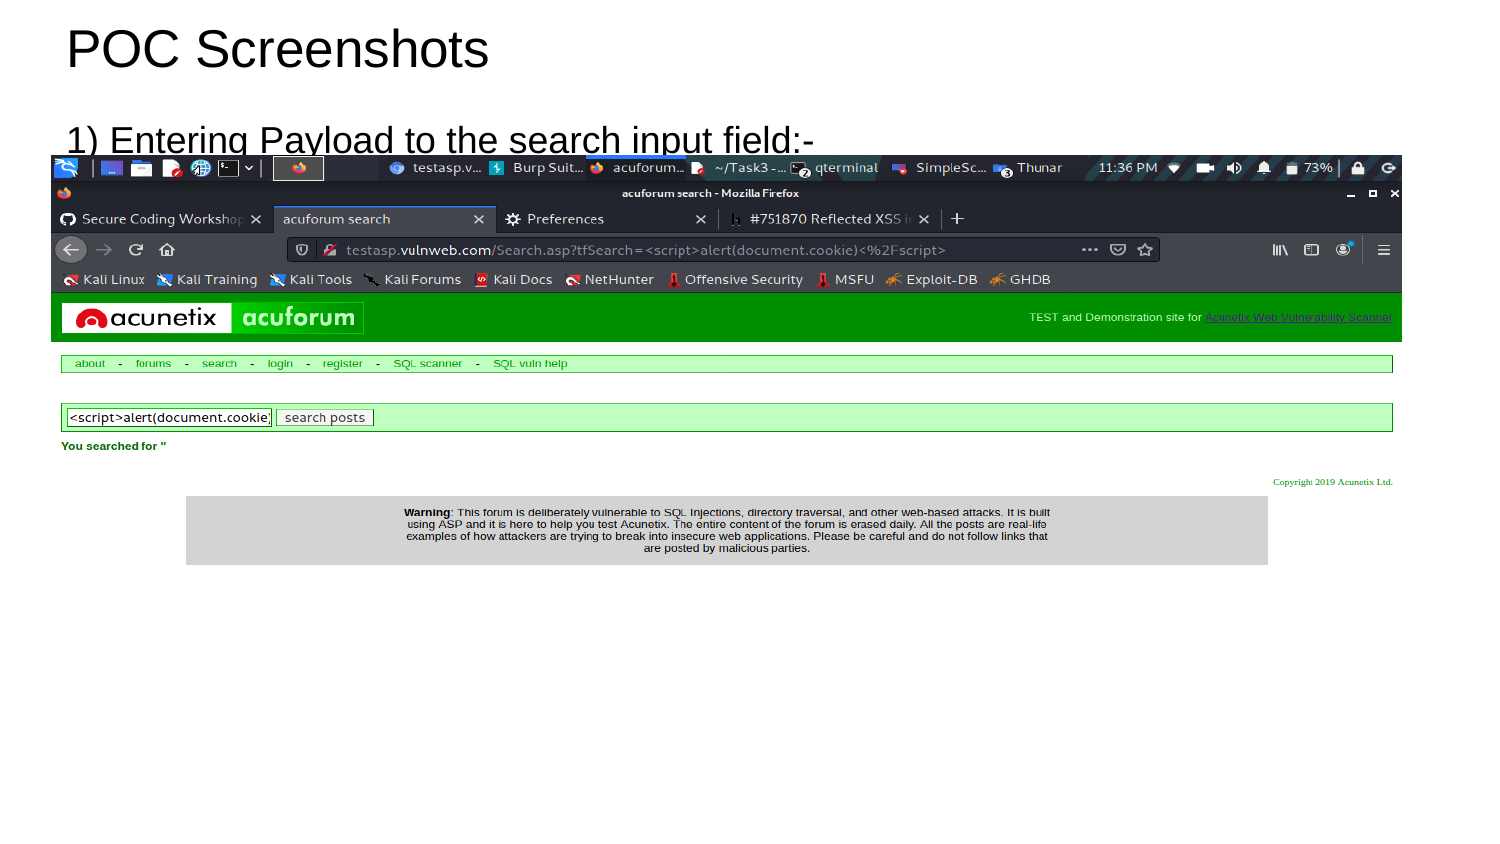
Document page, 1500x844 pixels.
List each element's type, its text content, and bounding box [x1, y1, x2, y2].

list 1) Entering Payload to the search input field:- [51, 93, 1449, 655]
picture [51, 155, 1402, 801]
title POC Screenshots [51, 0, 1449, 93]
